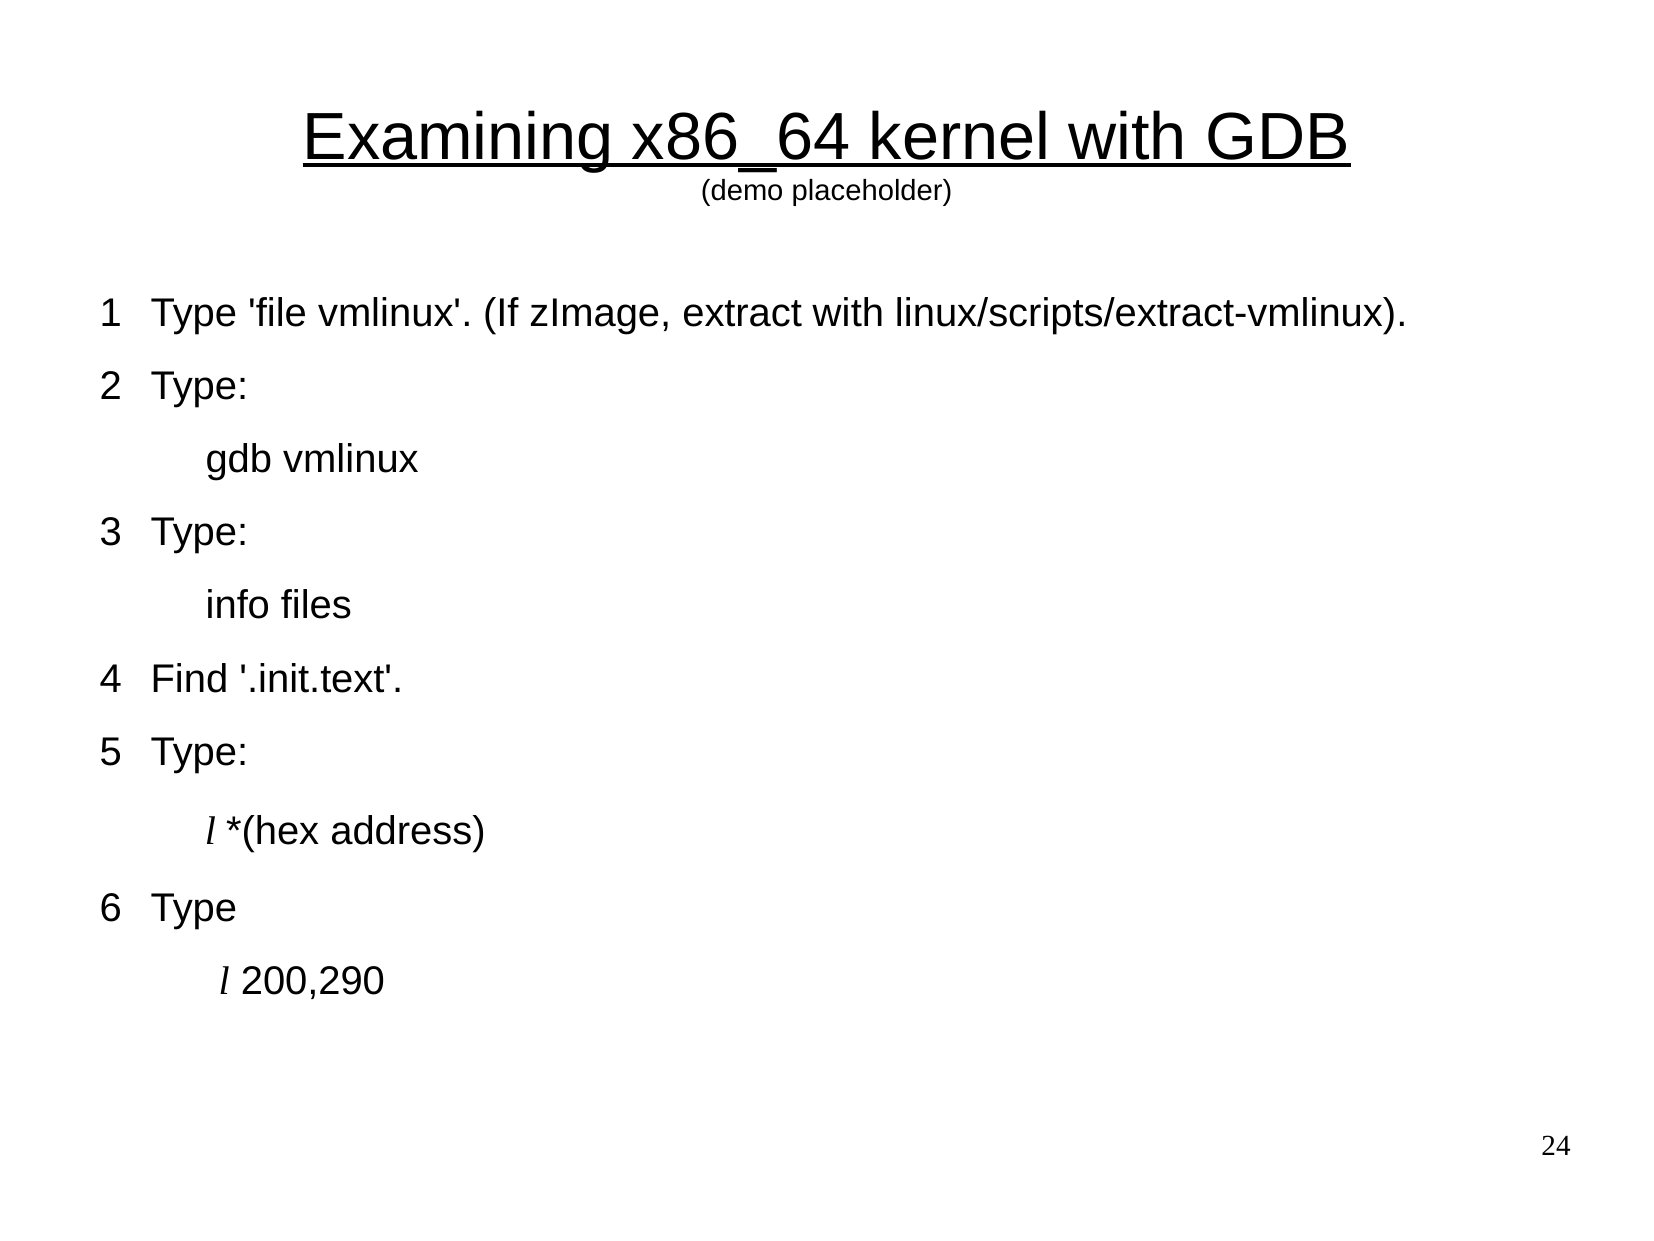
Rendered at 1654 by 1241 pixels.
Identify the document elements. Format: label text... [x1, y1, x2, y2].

list Type 'file vmlinux'. (If zImage, extract with linux/scripts/extract-vmlinux). Type: gdb vmlinux Type: info files Find '.init.text'. Type: l *(hex address) Type l 200,290 [82, 290, 1571, 1010]
title Examining x86_64 kernel with GDB (demo placeholder) [82, 49, 1571, 257]
